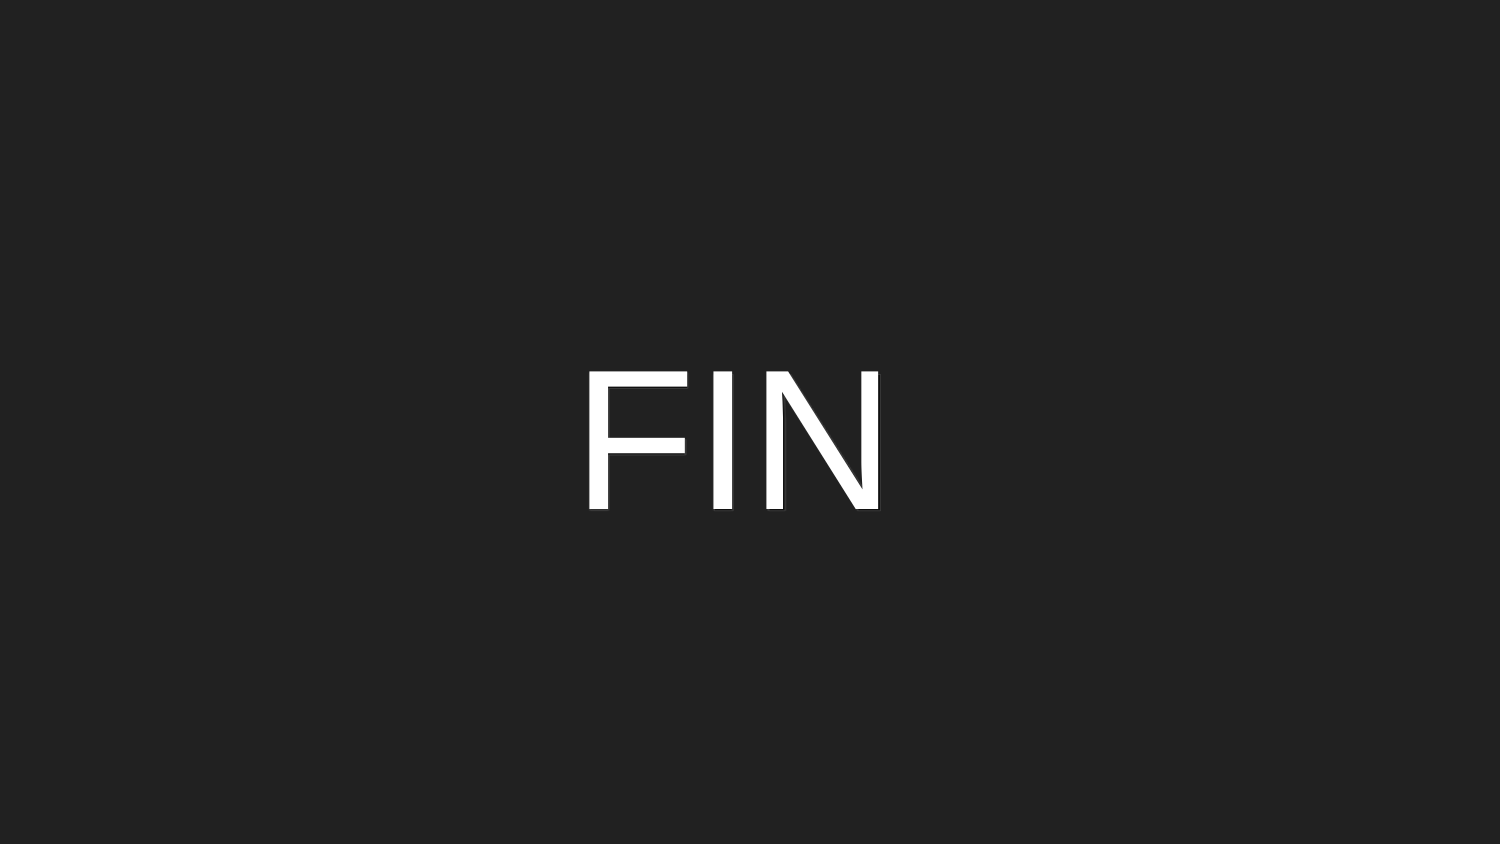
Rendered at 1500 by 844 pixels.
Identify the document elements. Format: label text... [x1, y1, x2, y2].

title FIN [558, 294, 942, 550]
